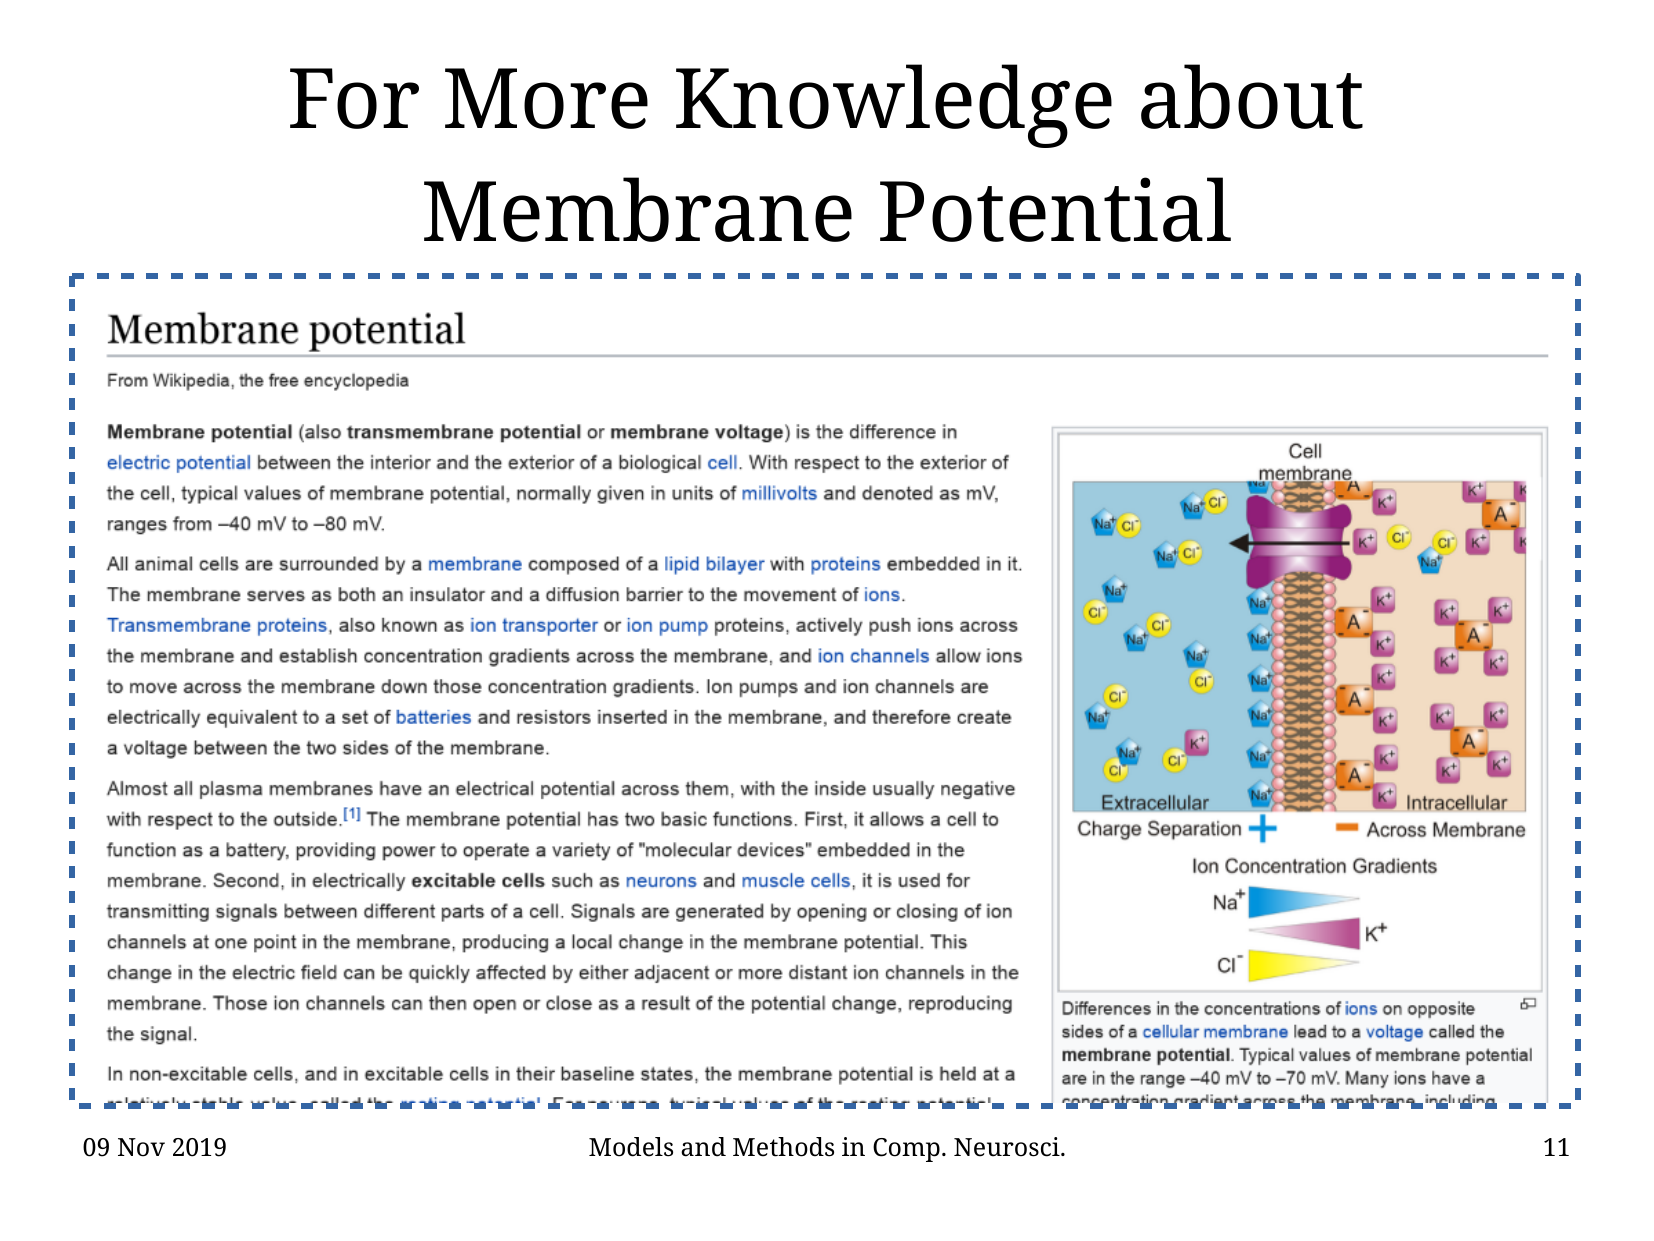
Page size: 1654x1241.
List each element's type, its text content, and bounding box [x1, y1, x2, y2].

picture [75, 278, 1576, 1103]
title For More Knowledge about Membrane Potential [82, 39, 1571, 267]
